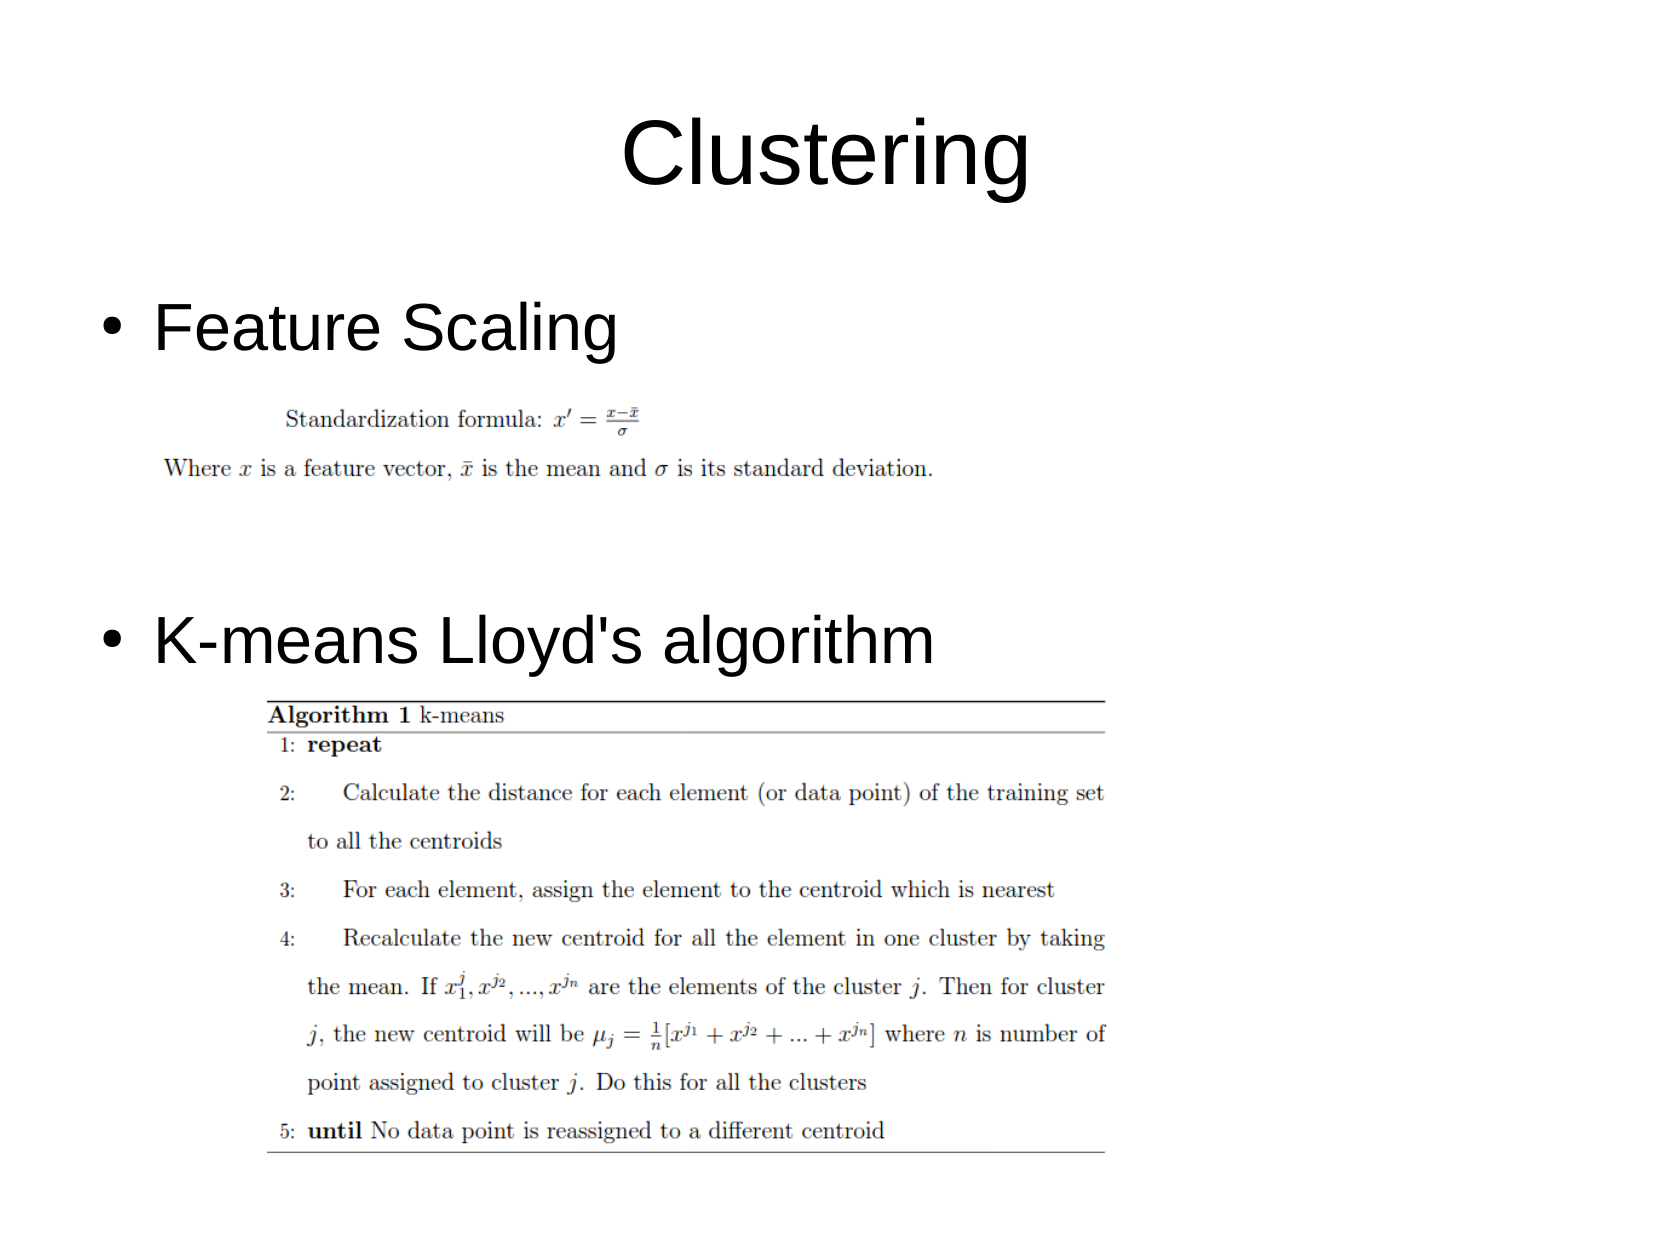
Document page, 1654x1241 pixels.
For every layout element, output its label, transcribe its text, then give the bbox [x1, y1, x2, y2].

list Feature Scaling K-means Lloyd's algorithm [82, 290, 1571, 1010]
picture [150, 389, 969, 497]
picture [255, 690, 1128, 1171]
title Clustering [82, 49, 1571, 257]
